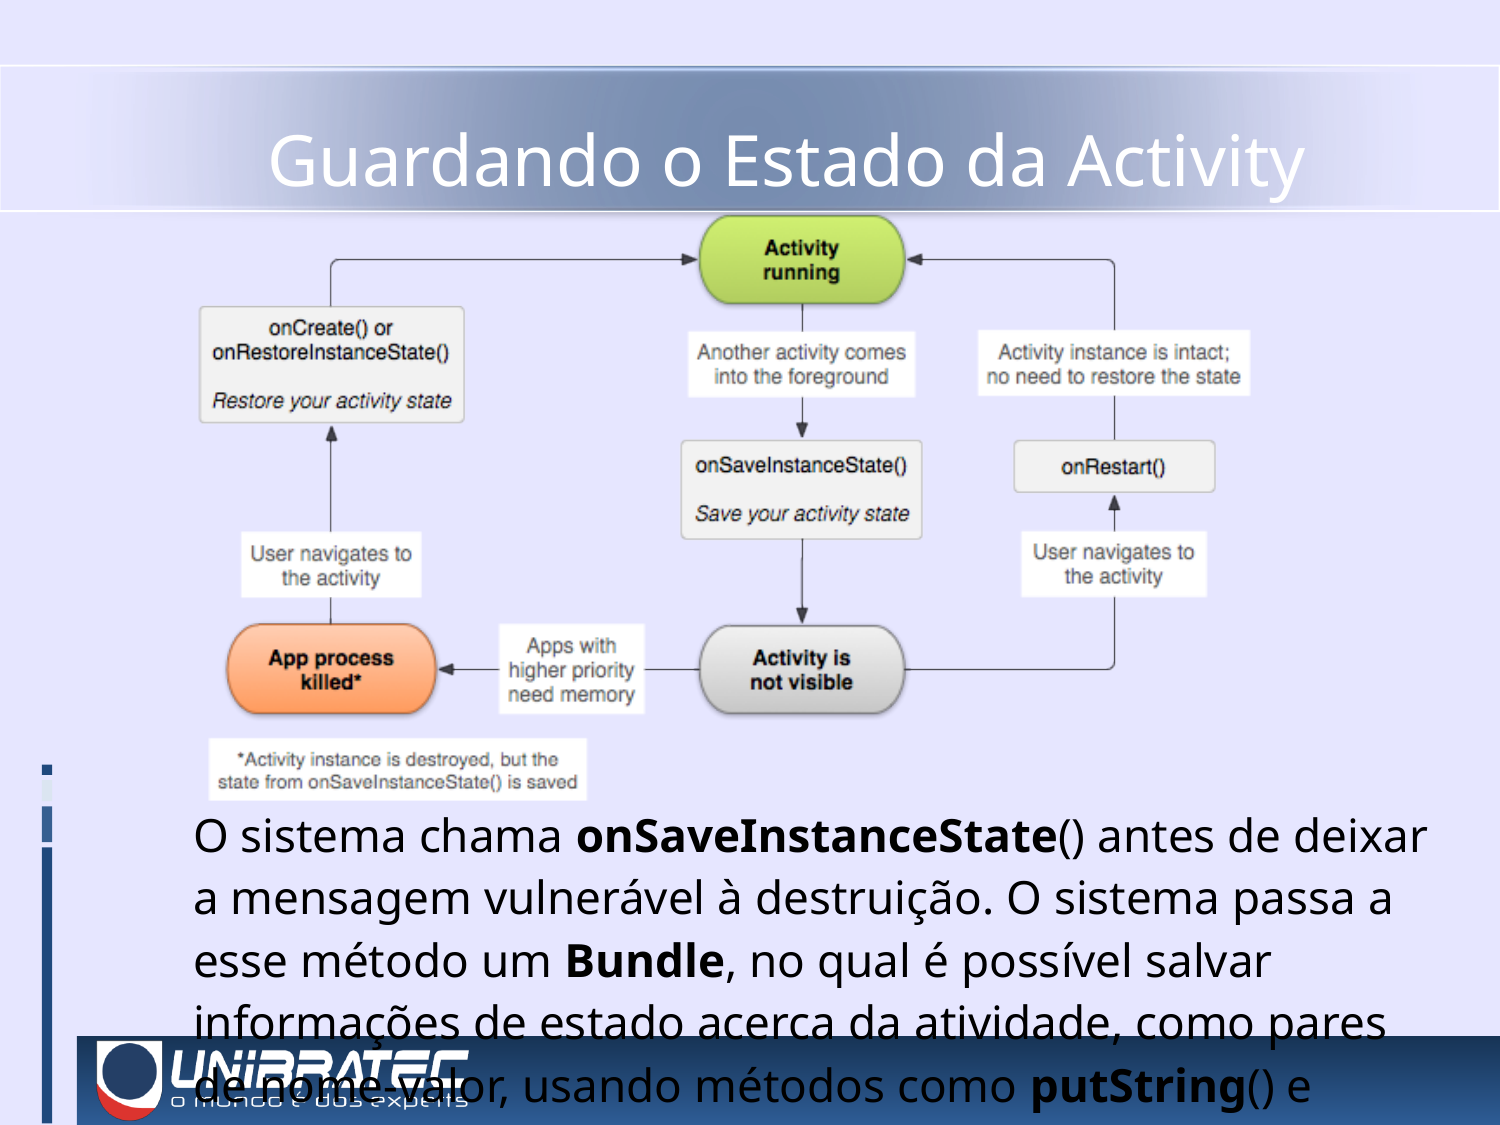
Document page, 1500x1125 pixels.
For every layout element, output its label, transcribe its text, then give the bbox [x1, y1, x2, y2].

picture [0, 58, 1500, 227]
title Guardando o Estado da Activity [150, 84, 1424, 233]
picture [188, 200, 1258, 808]
subtitle O sistema chama onSaveInstanceState() antes de deixar a mensagem vulnerável à destruição. O sistema passa a esse método um Bundle, no qual é possível salvar informações de estado acerca da atividade, como pares de nome-valor, usando métodos como putString() e putInt(). [118, 803, 1441, 1034]
picture [96, 1040, 469, 1121]
picture [465, 1081, 469, 1098]
